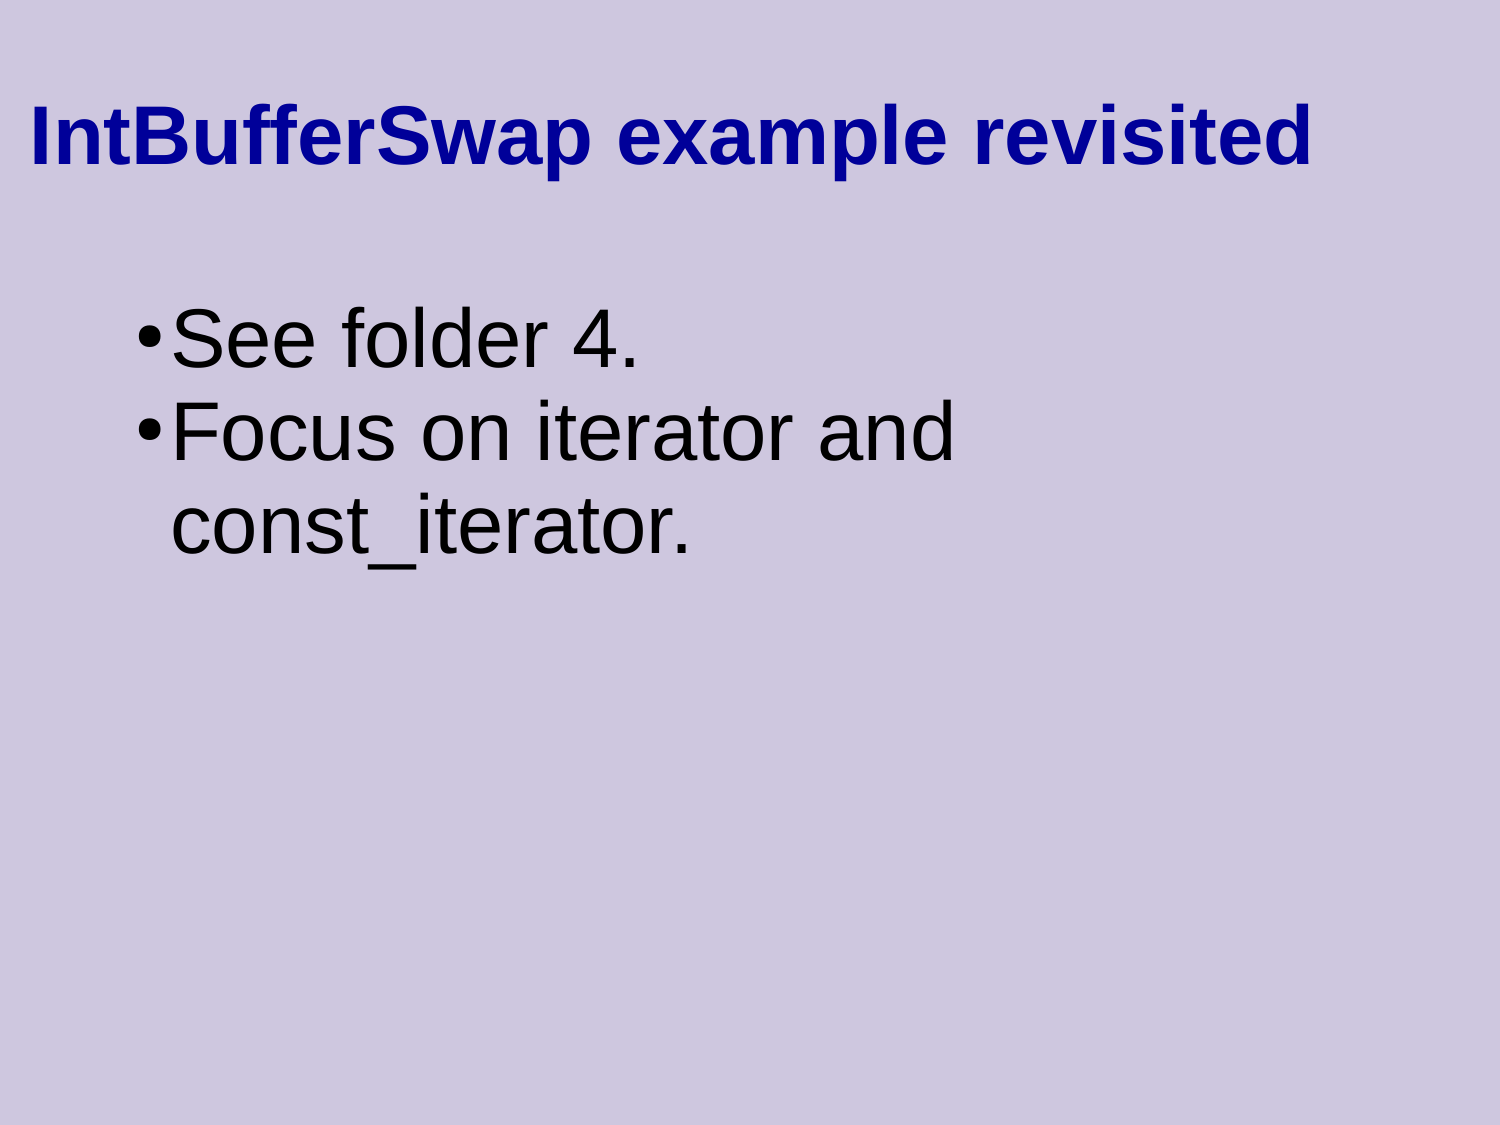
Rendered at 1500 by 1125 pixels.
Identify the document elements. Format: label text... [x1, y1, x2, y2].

text_box See folder 4. Focus on iterator and const_iterator. [120, 285, 1351, 826]
title IntBufferSwap example revisited [15, 23, 1411, 239]
